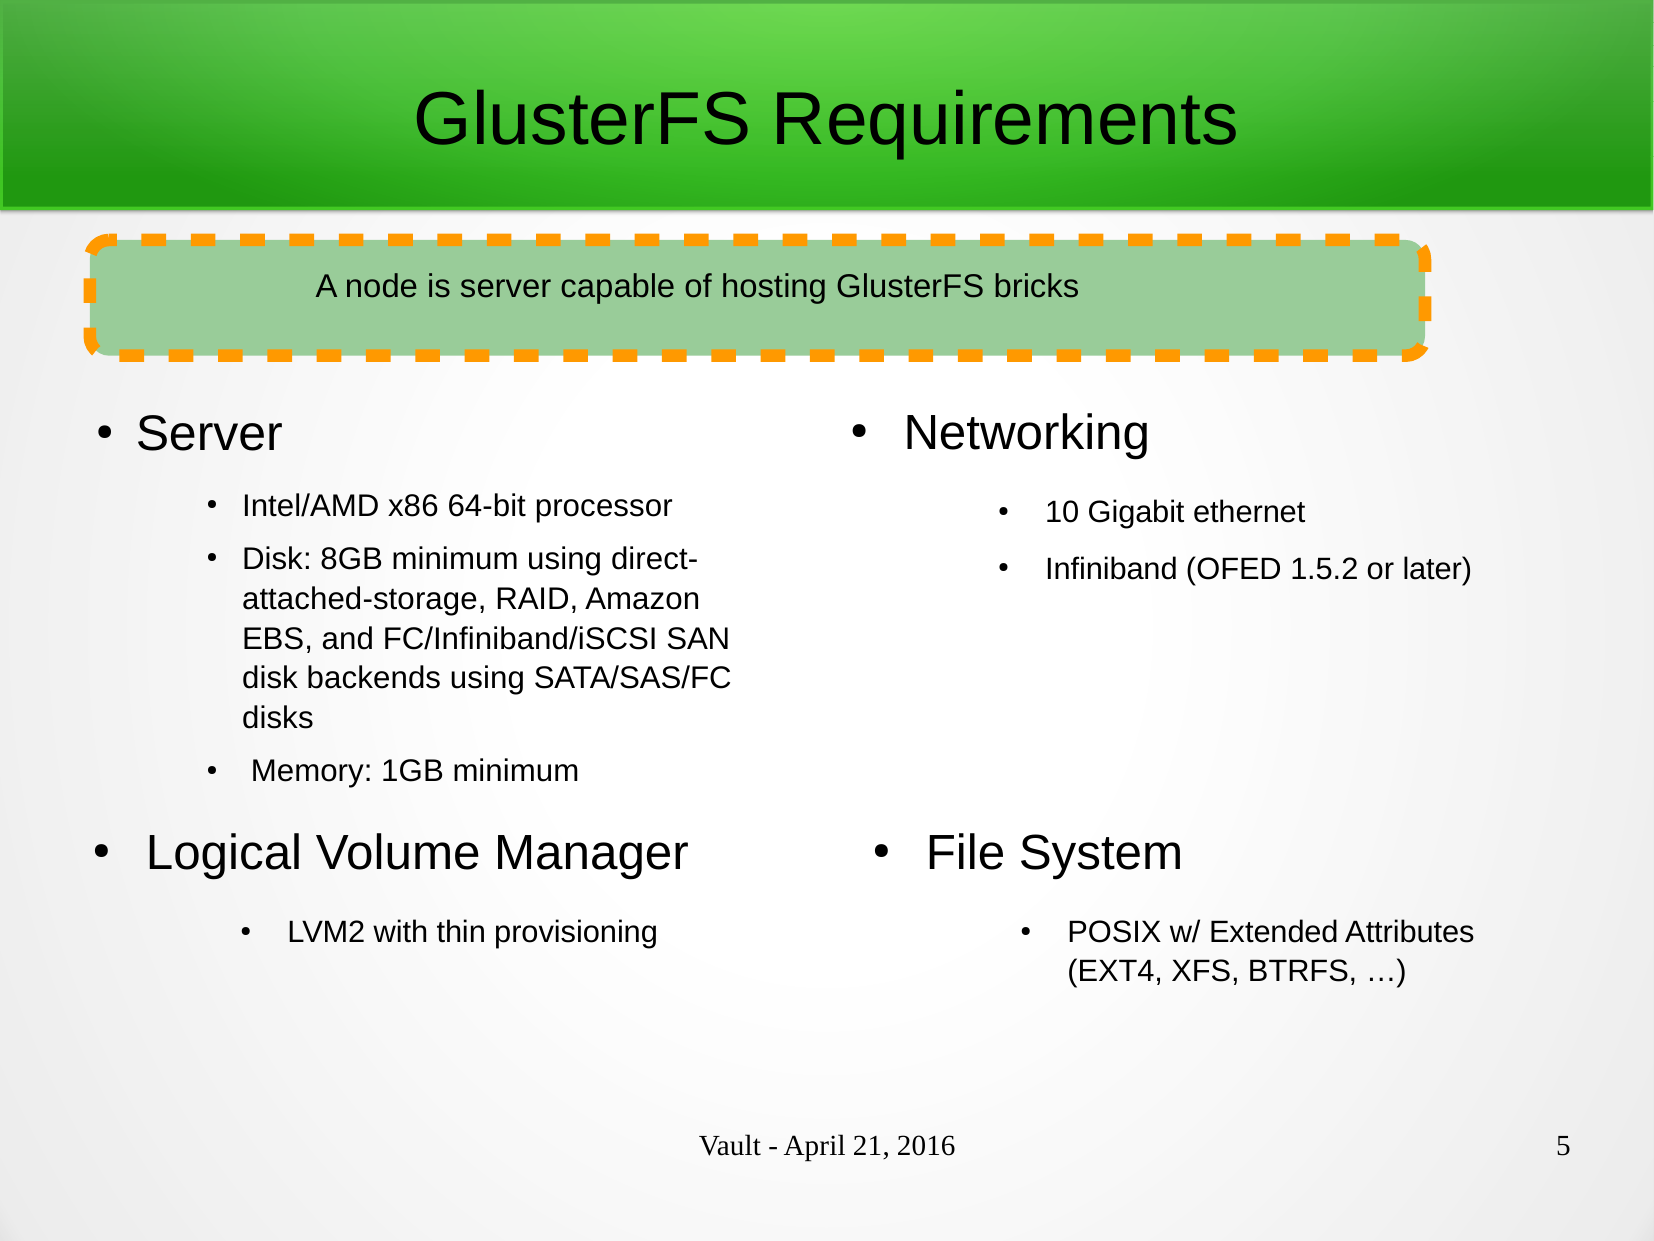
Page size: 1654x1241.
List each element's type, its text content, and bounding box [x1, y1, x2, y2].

list Server Intel/AMD x86 64-bit processor Disk: 8GB minimum using direct-attached-storage, RAID, Amazon EBS, and FC/Infiniband/iSCSI SAN disk backends using SATA/SAS/FC disks Memory: 1GB minimum [82, 405, 736, 796]
text_box A node is server capable of hosting GlusterFS bricks [292, 261, 1291, 332]
title GlusterFS Requirements [82, 47, 1571, 189]
list Logical Volume Manager LVM2 with thin provisioning [75, 825, 728, 1216]
list Networking 10 Gigabit ethernet Infiniband (OFED 1.5.2 or later) [832, 405, 1486, 796]
text_box [89, 239, 1426, 356]
list File System POSIX w/ Extended Attributes (EXT4, XFS, BTRFS, …) [855, 825, 1508, 1216]
